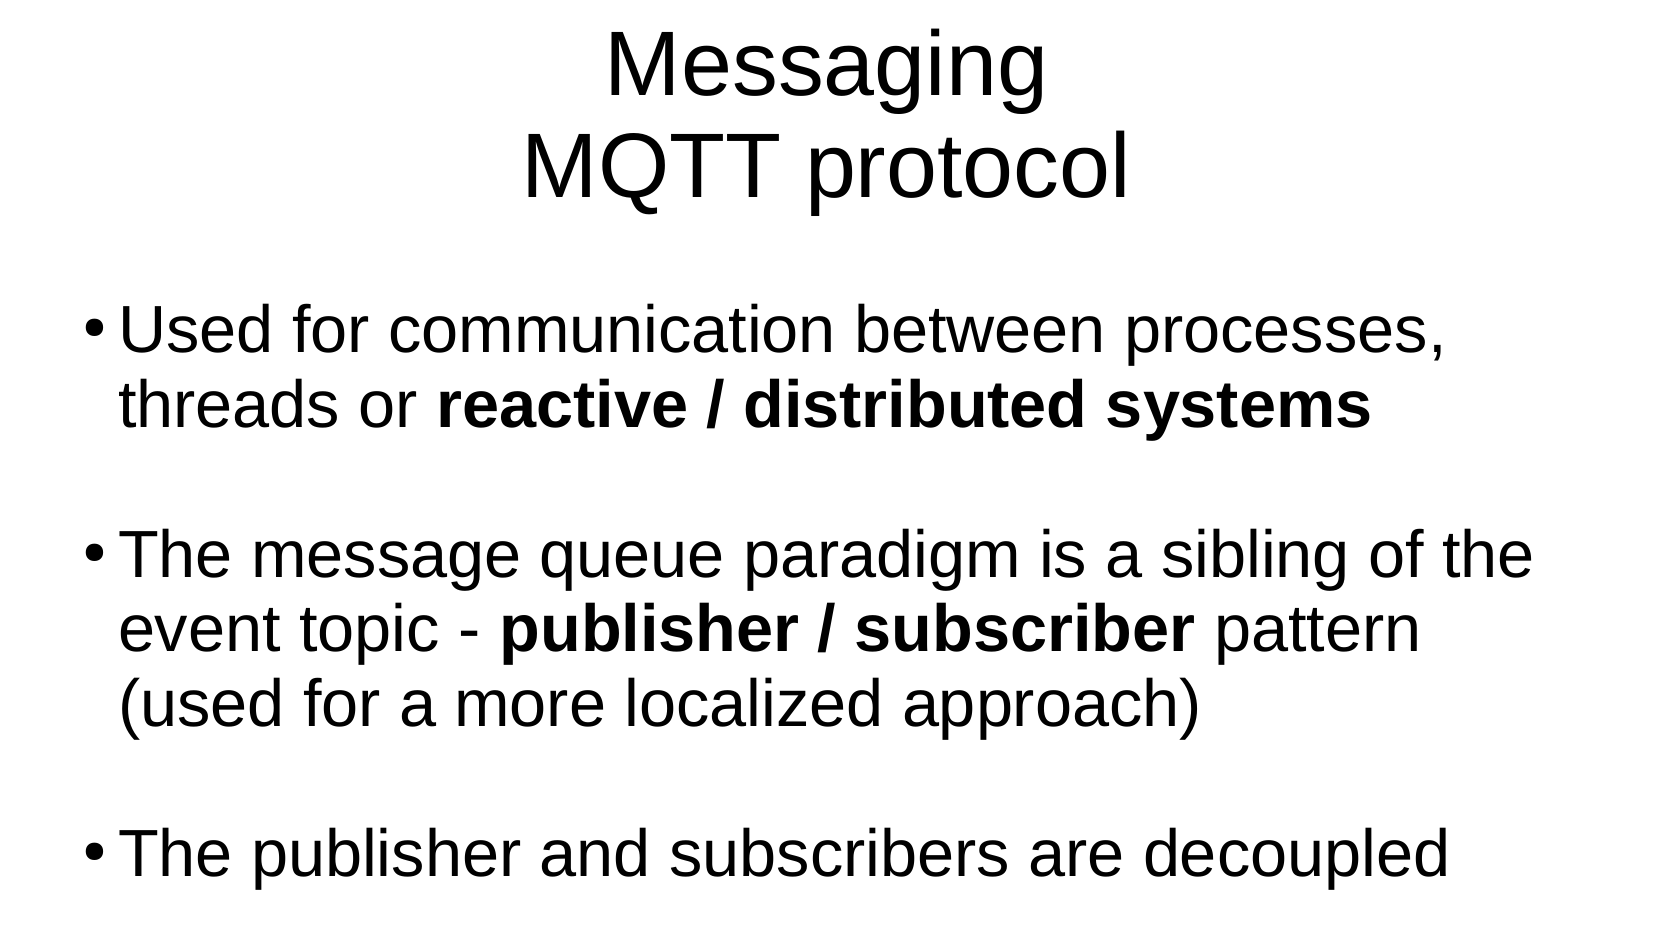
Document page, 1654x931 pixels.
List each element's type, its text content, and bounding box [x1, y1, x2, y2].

title Messaging MQTT protocol [82, 12, 1571, 217]
subtitle Used for communication between processes, threads or reactive / distributed systems The message queue paradigm is a sibling of the event topic - publisher / subscriber pattern (used for a more localized approach) The publisher and subscribers are decoupled [82, 217, 1571, 891]
